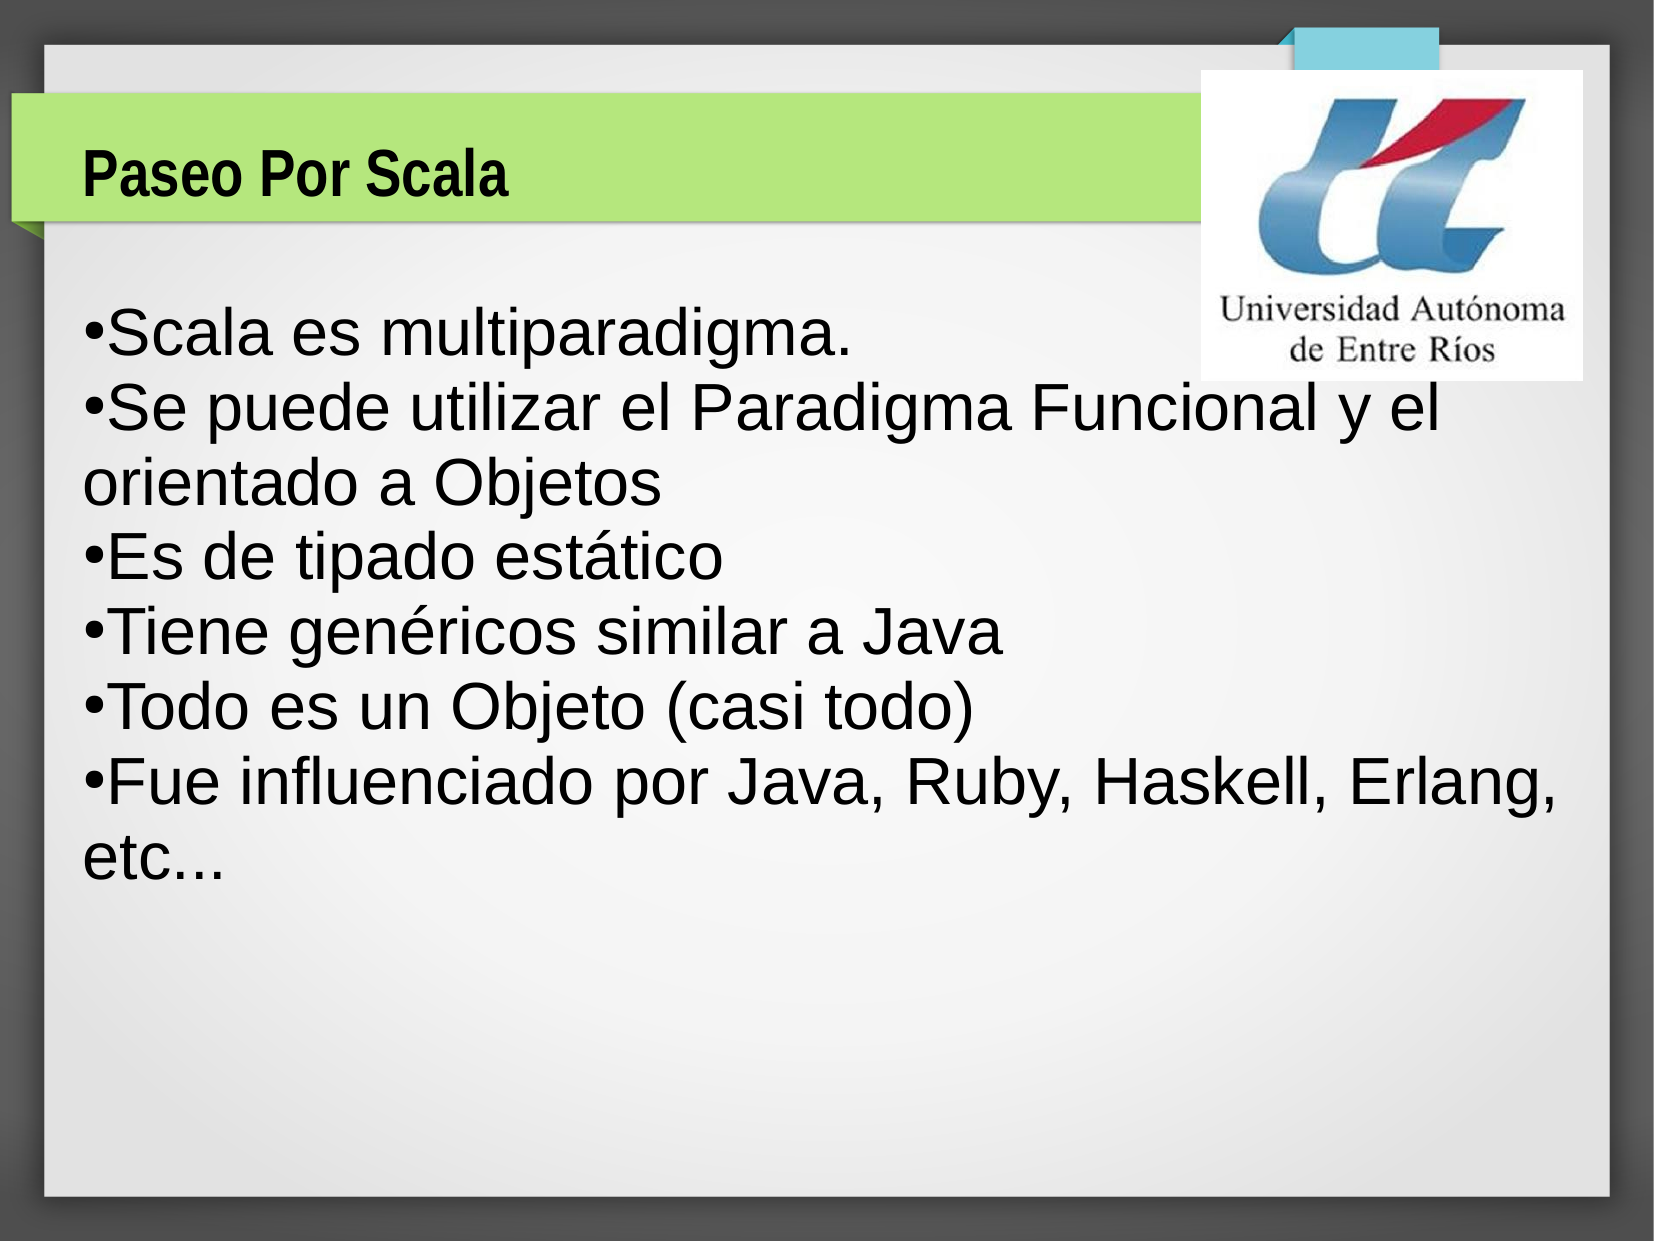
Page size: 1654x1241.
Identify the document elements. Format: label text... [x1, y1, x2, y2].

title Paseo Por Scala [82, 94, 1201, 213]
subtitle Scala es multiparadigma. Se puede utilizar el Paradigma Funcional y el orientado a Objetos Es de tipado estático Tiene genéricos similar a Java Todo es un Objeto (casi todo) Fue influenciado por Java, Ruby, Haskell, Erlang, etc... [82, 295, 1571, 1015]
picture [0, 0, 1654, 1241]
